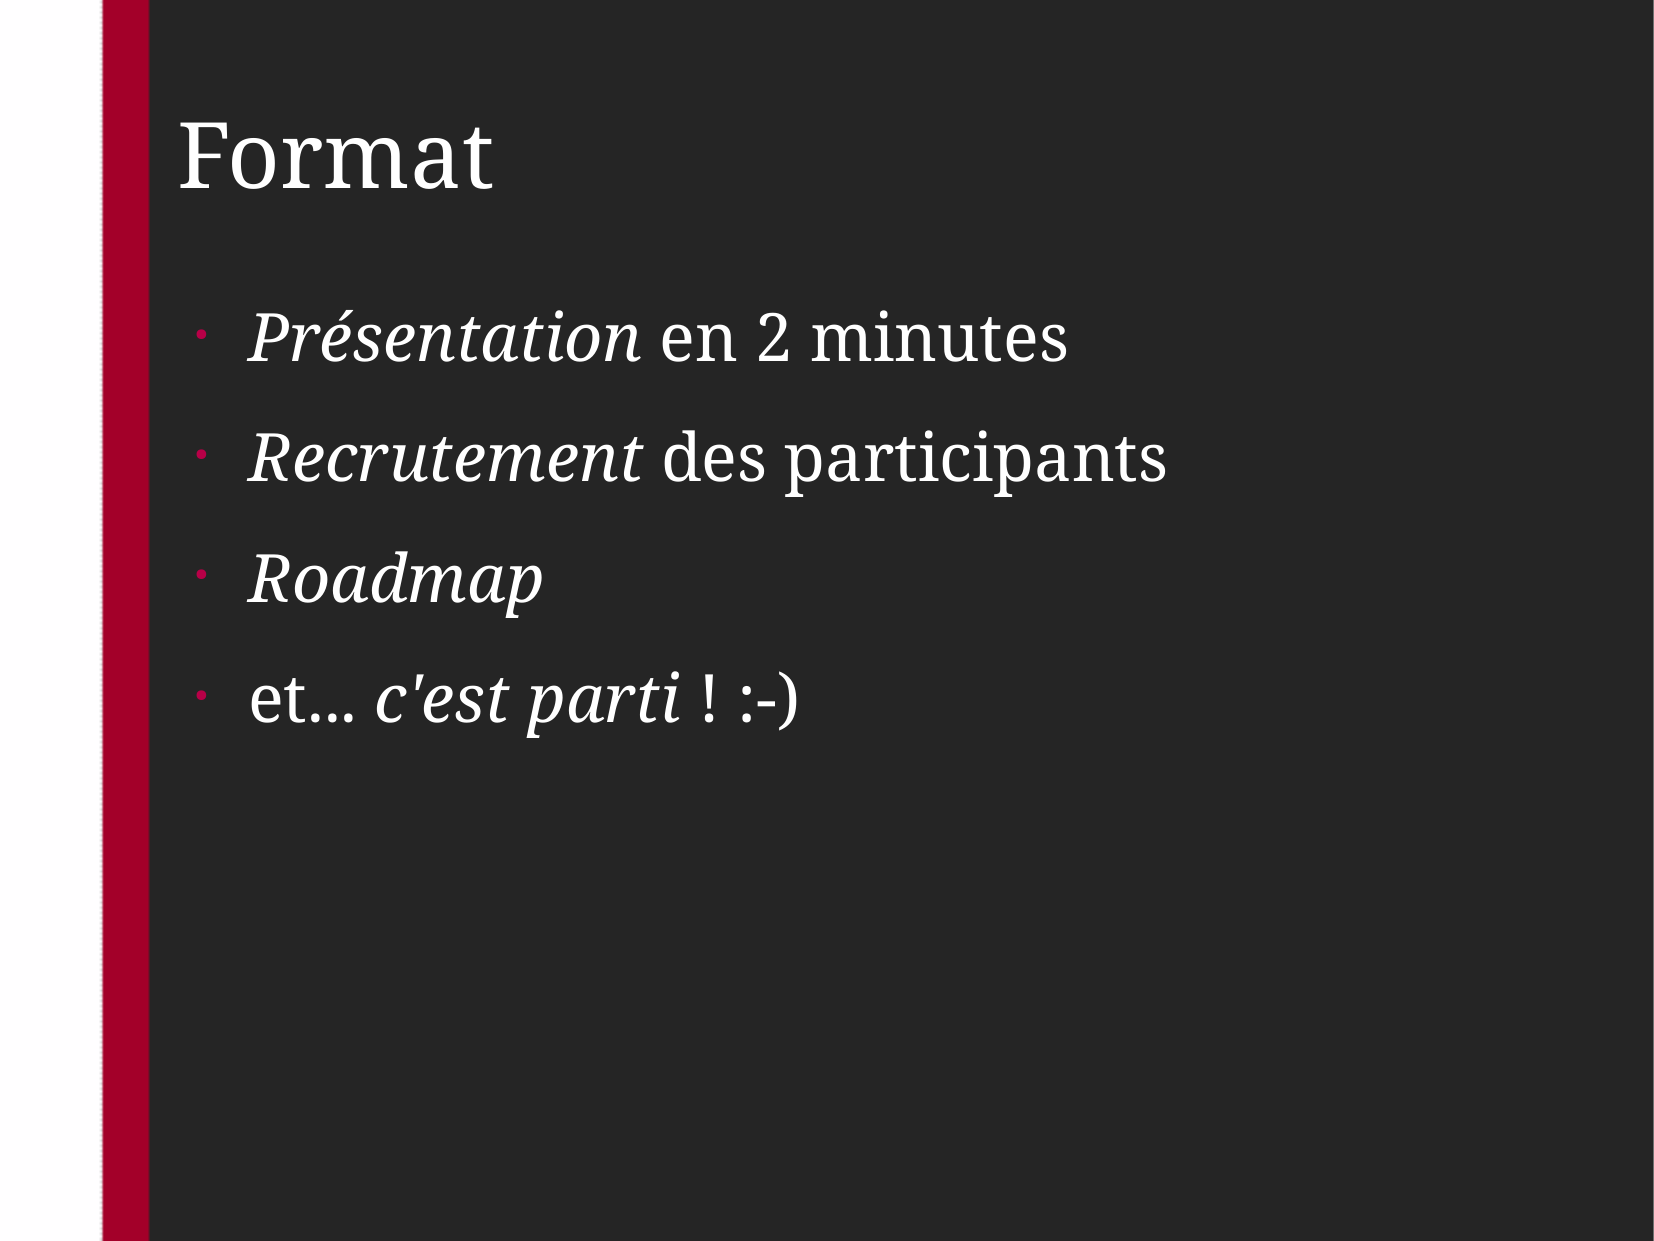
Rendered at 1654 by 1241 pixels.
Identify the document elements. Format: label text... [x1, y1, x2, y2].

picture [0, 0, 1654, 1241]
list Présentation en 2 minutes Recrutement des participants Roadmap et... c'est parti ! :-) [177, 290, 1595, 1109]
title Format [177, 56, 1595, 250]
